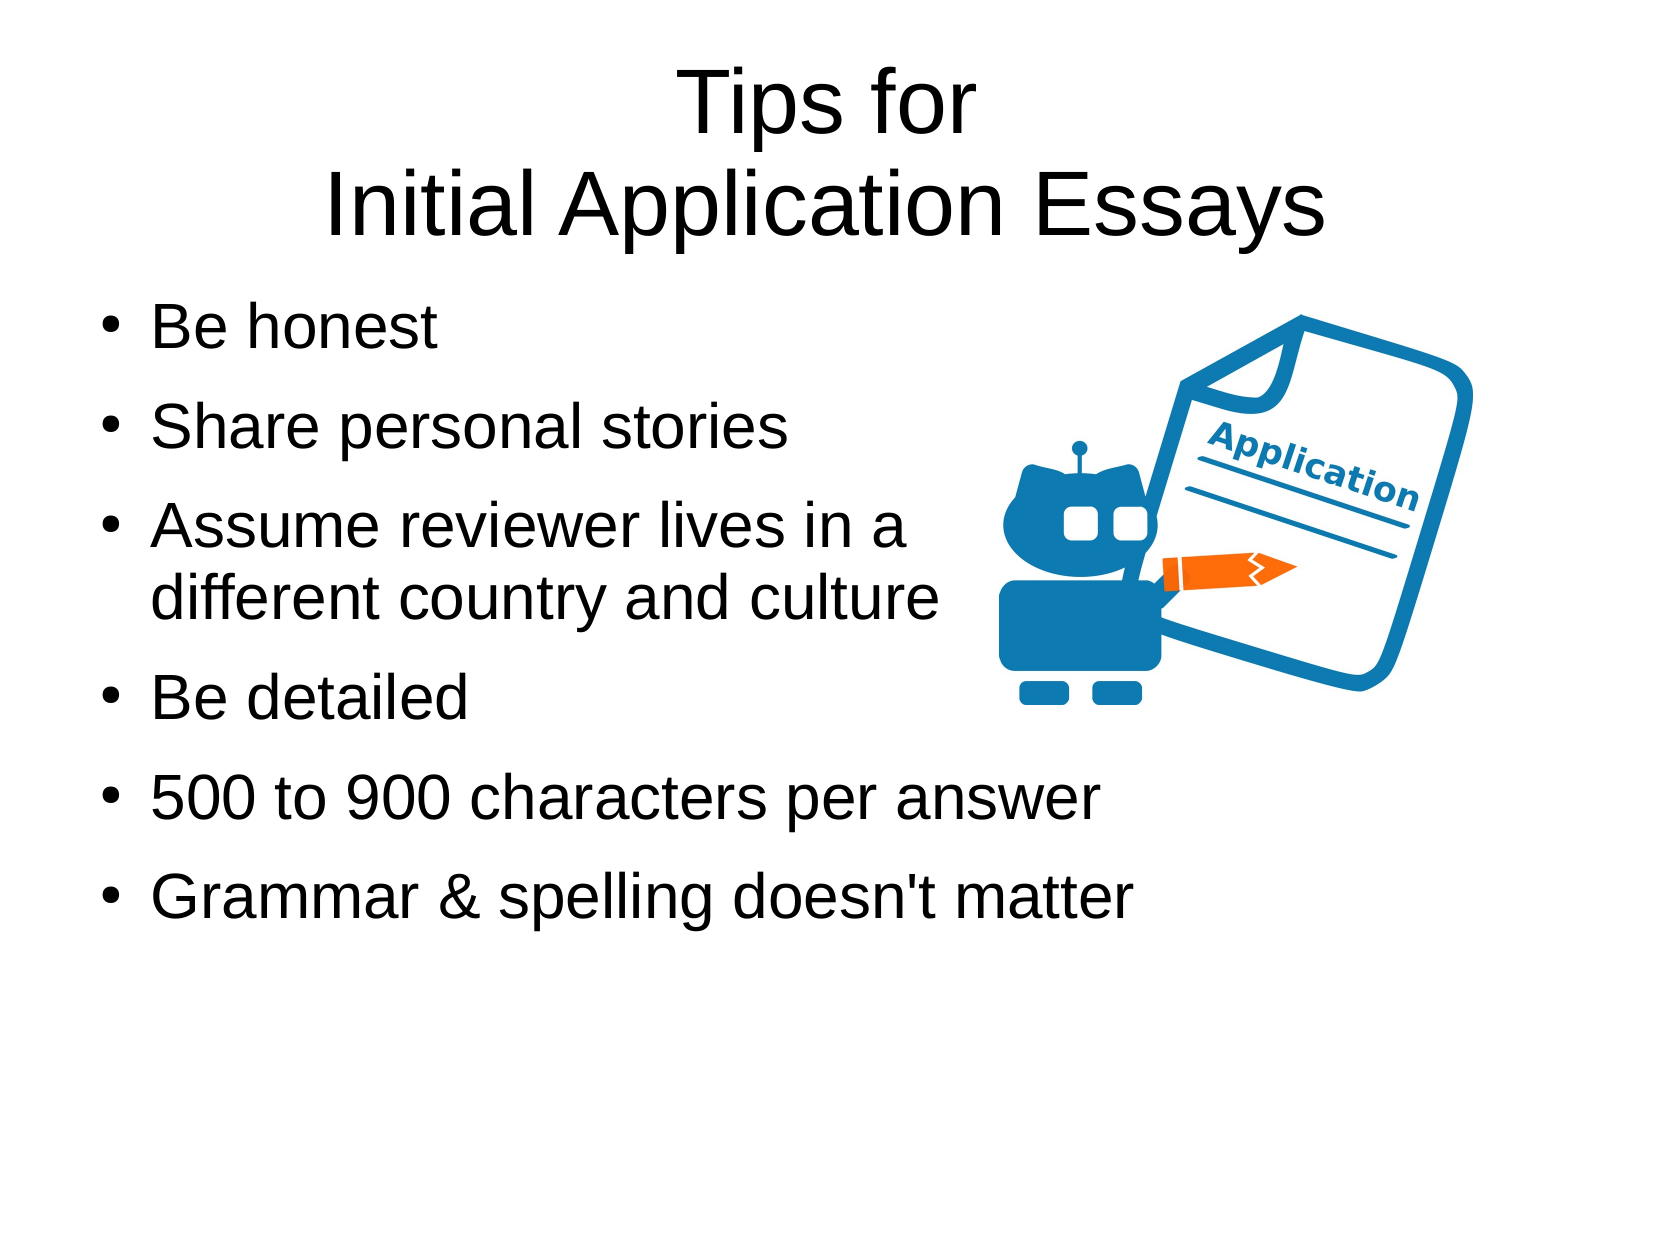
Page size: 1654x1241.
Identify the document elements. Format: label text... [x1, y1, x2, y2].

picture [999, 406, 1473, 706]
title Tips for Initial Application Essays [82, 49, 1571, 257]
picture [1208, 345, 1284, 398]
picture [1139, 332, 1457, 676]
picture [1114, 507, 1147, 541]
list Be honest Share personal stories Assume reviewer lives in a different country and culture Be detailed 500 to 900 characters per answer Grammar & spelling doesn't matter [82, 290, 1141, 1010]
picture [1064, 507, 1099, 541]
picture [999, 314, 1473, 594]
